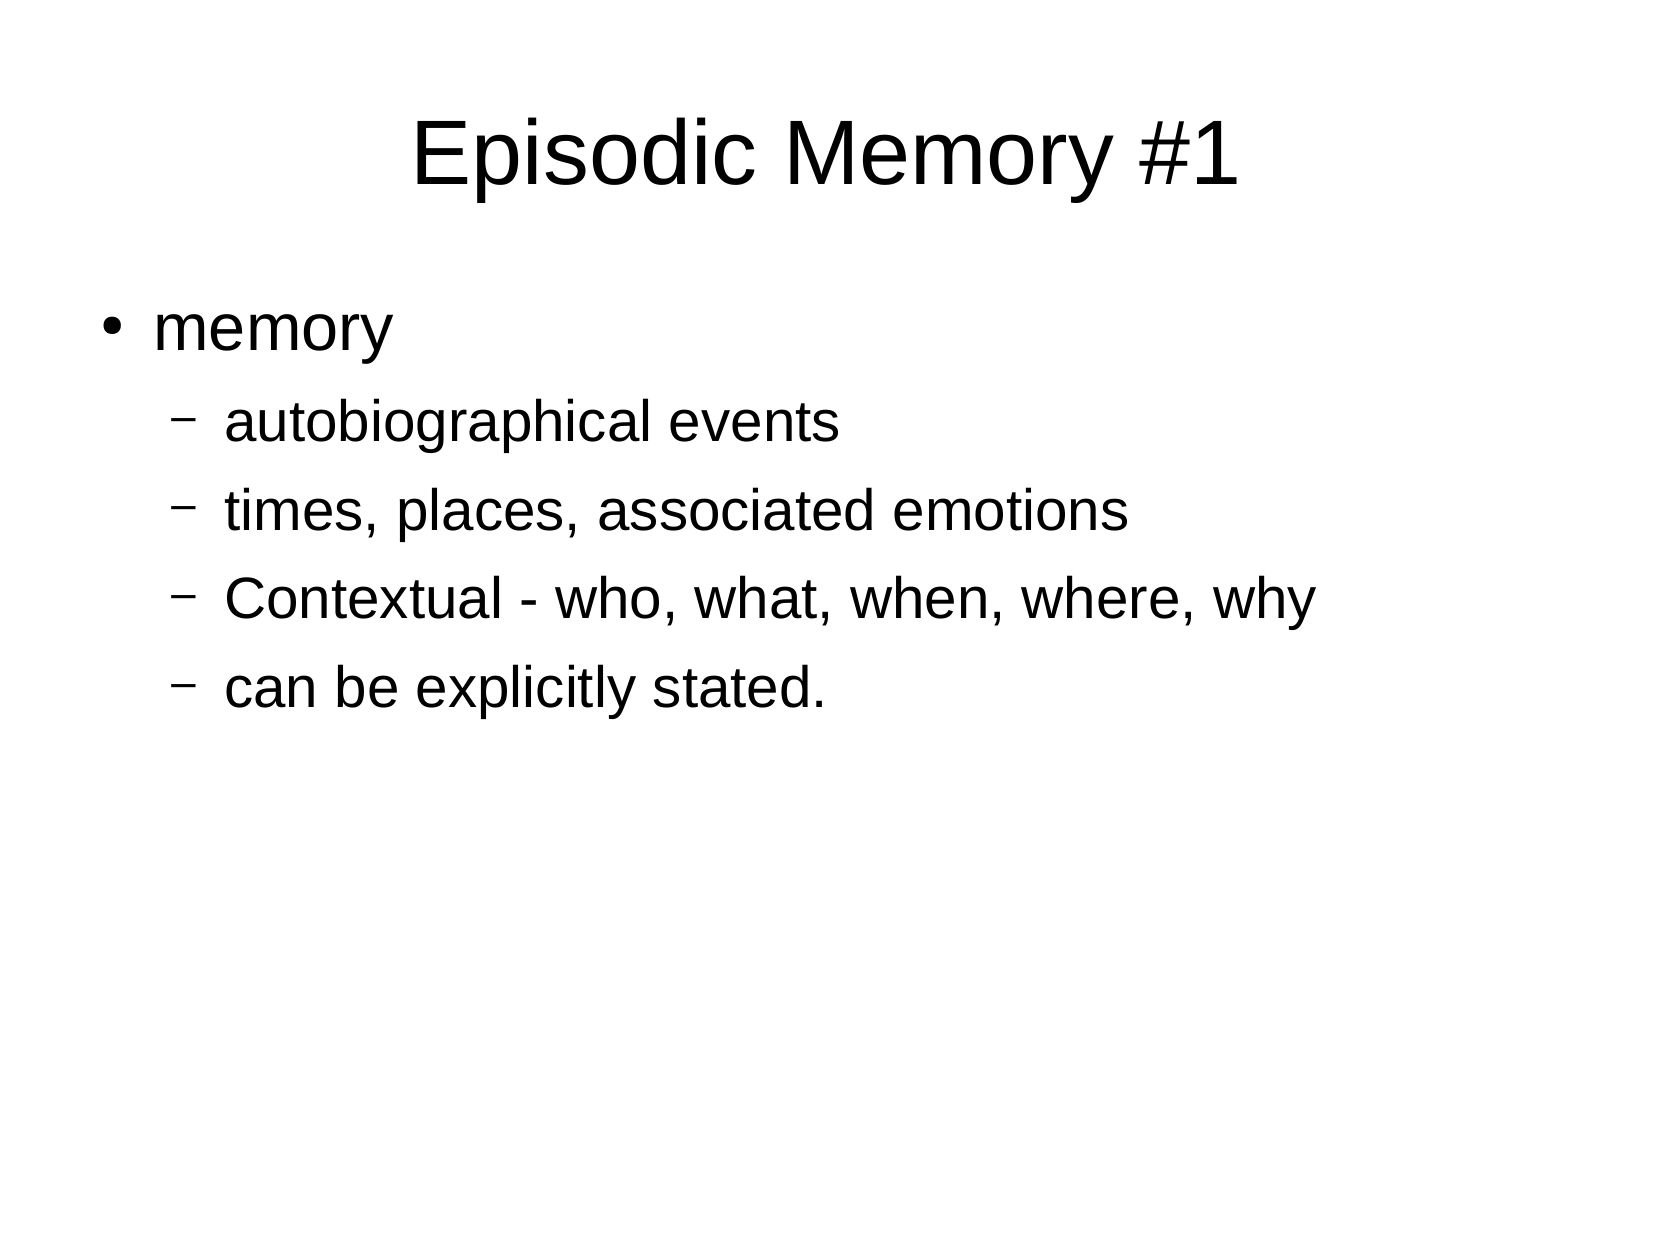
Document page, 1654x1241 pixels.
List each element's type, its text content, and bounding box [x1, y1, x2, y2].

list memory autobiographical events times, places, associated emotions Contextual - who, what, when, where, why can be explicitly stated. [82, 290, 1571, 1010]
title Episodic Memory #1 [82, 49, 1571, 257]
